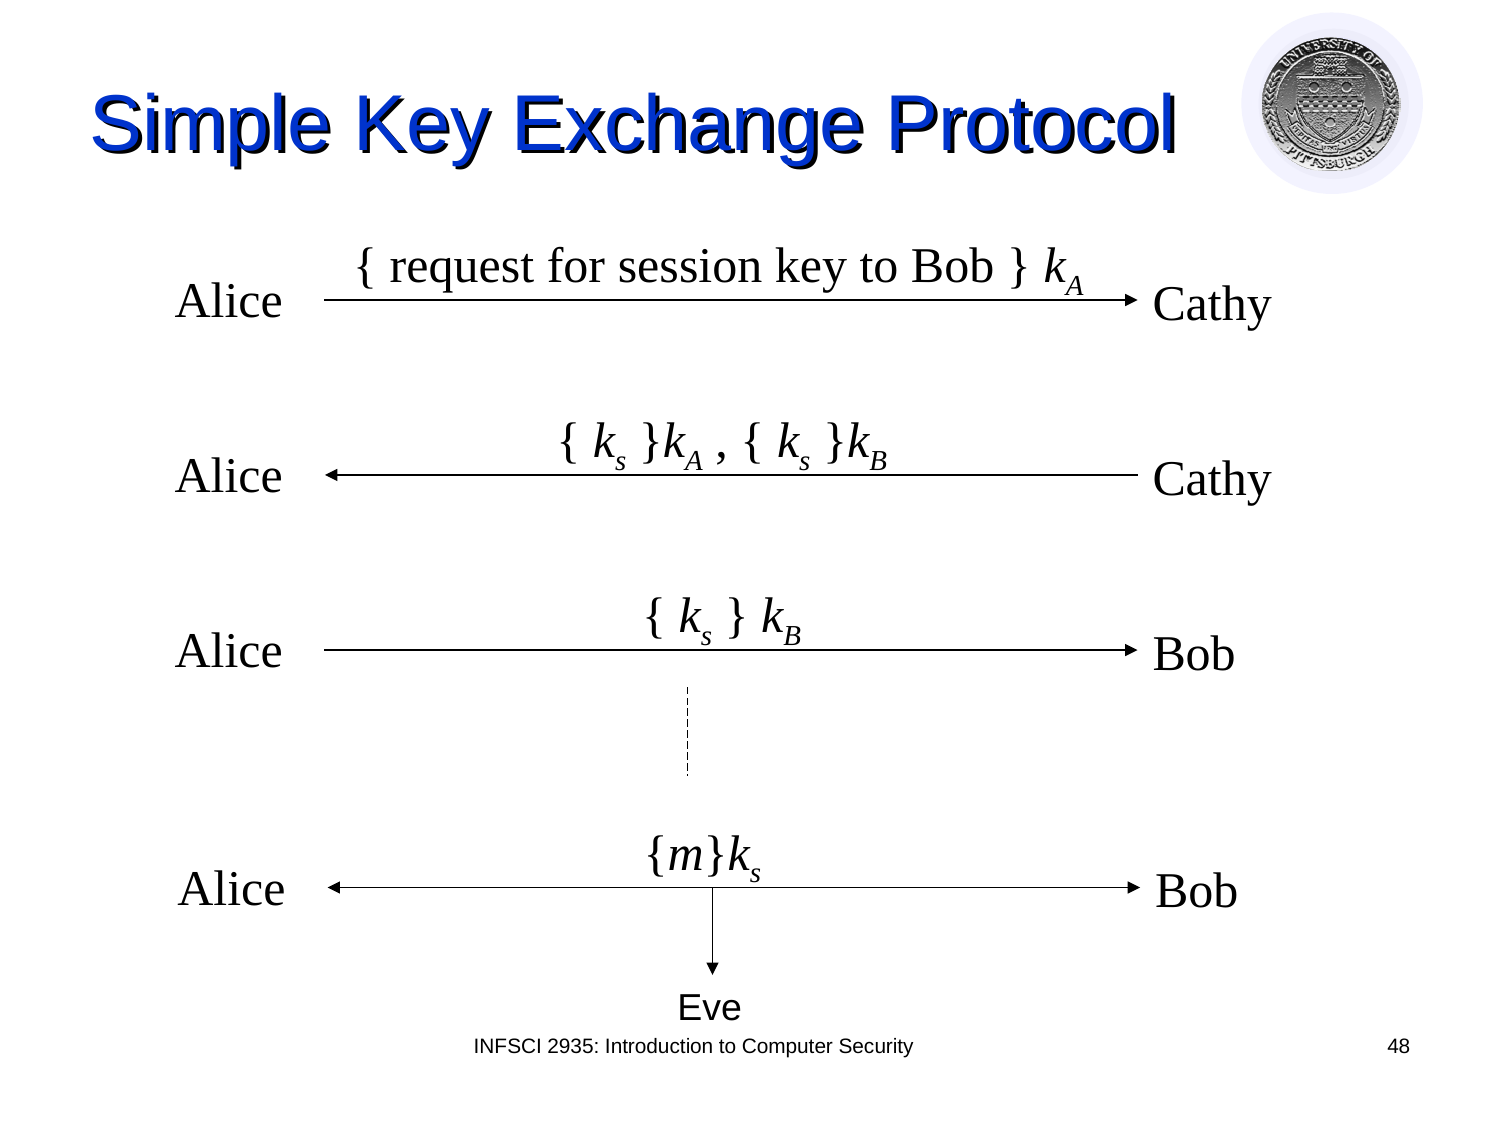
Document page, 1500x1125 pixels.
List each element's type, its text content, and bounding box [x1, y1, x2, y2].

text_box Alice [159, 259, 299, 336]
text_box Cathy [1137, 437, 1287, 513]
text_box Bob [1137, 612, 1251, 688]
text_box Eve [662, 974, 757, 1036]
text_box Bob [1140, 849, 1254, 926]
text_box {m}ks [628, 812, 776, 897]
title Simple Key Exchange Protocol [75, 24, 1426, 213]
text_box Alice [162, 847, 301, 923]
text_box { ks } kB [627, 574, 817, 659]
text_box Alice [159, 434, 299, 511]
text_box { request for session key to Bob } kA [338, 224, 1099, 309]
text_box { ks }kA , { ks }kB [541, 399, 902, 484]
text_box Alice [159, 609, 299, 686]
text_box Cathy [1137, 262, 1287, 338]
